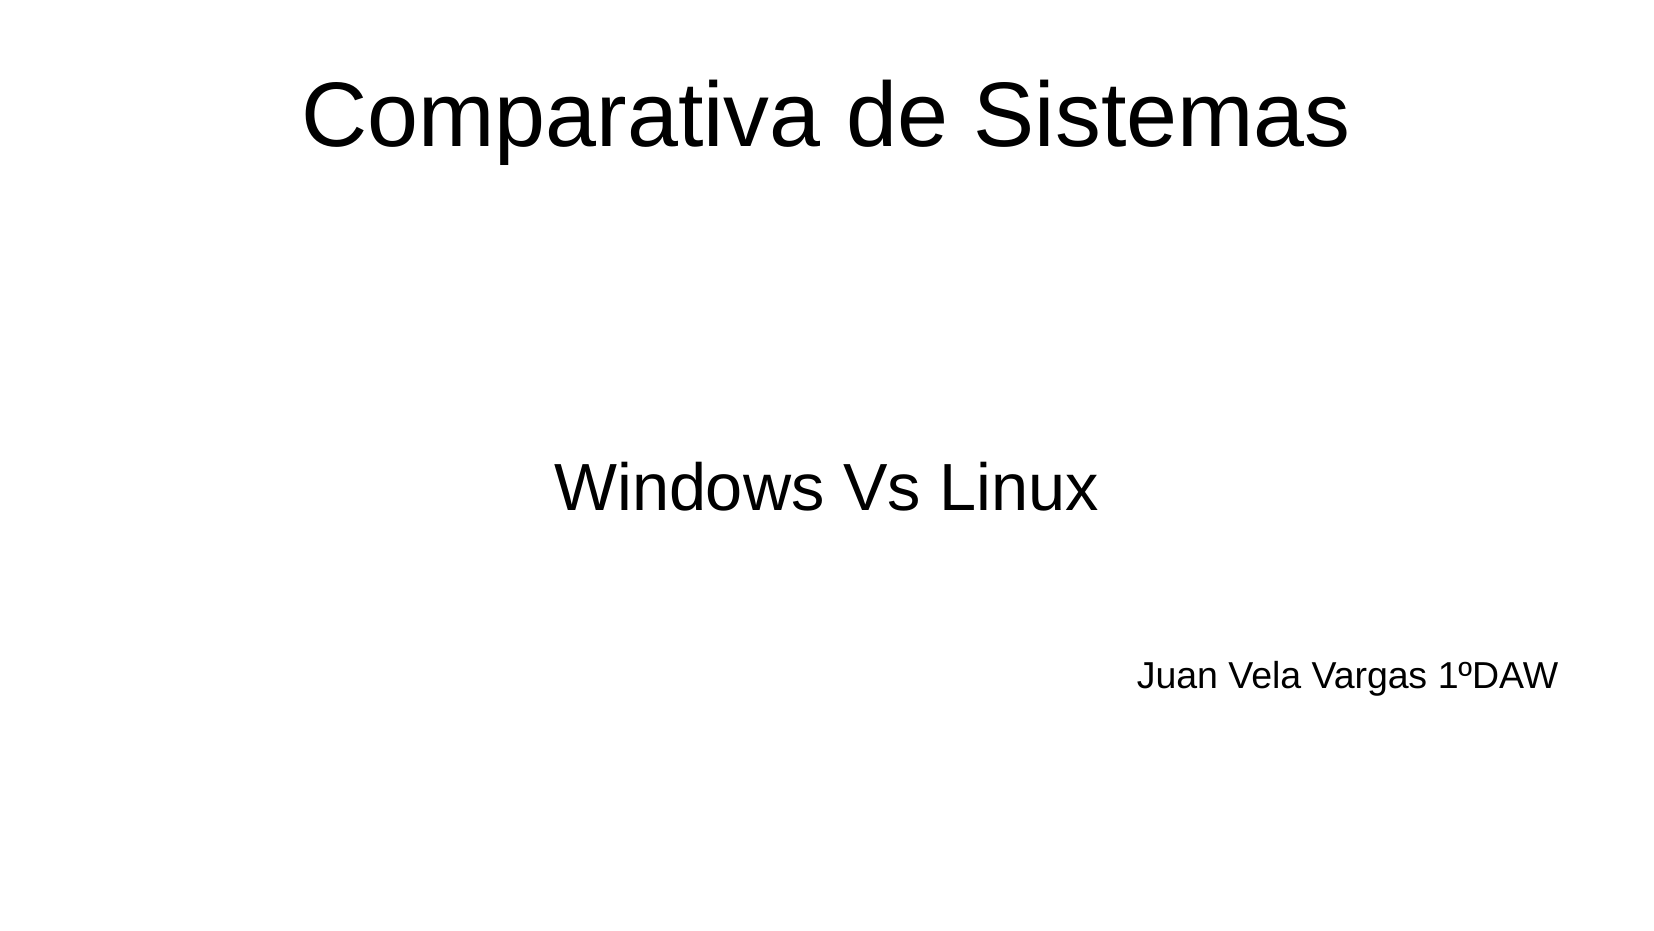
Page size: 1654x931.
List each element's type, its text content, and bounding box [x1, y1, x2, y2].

subtitle Windows Vs Linux [82, 217, 1571, 758]
text_box Juan Vela Vargas 1ºDAW [1122, 647, 1584, 705]
title Comparativa de Sistemas [82, 37, 1571, 193]
